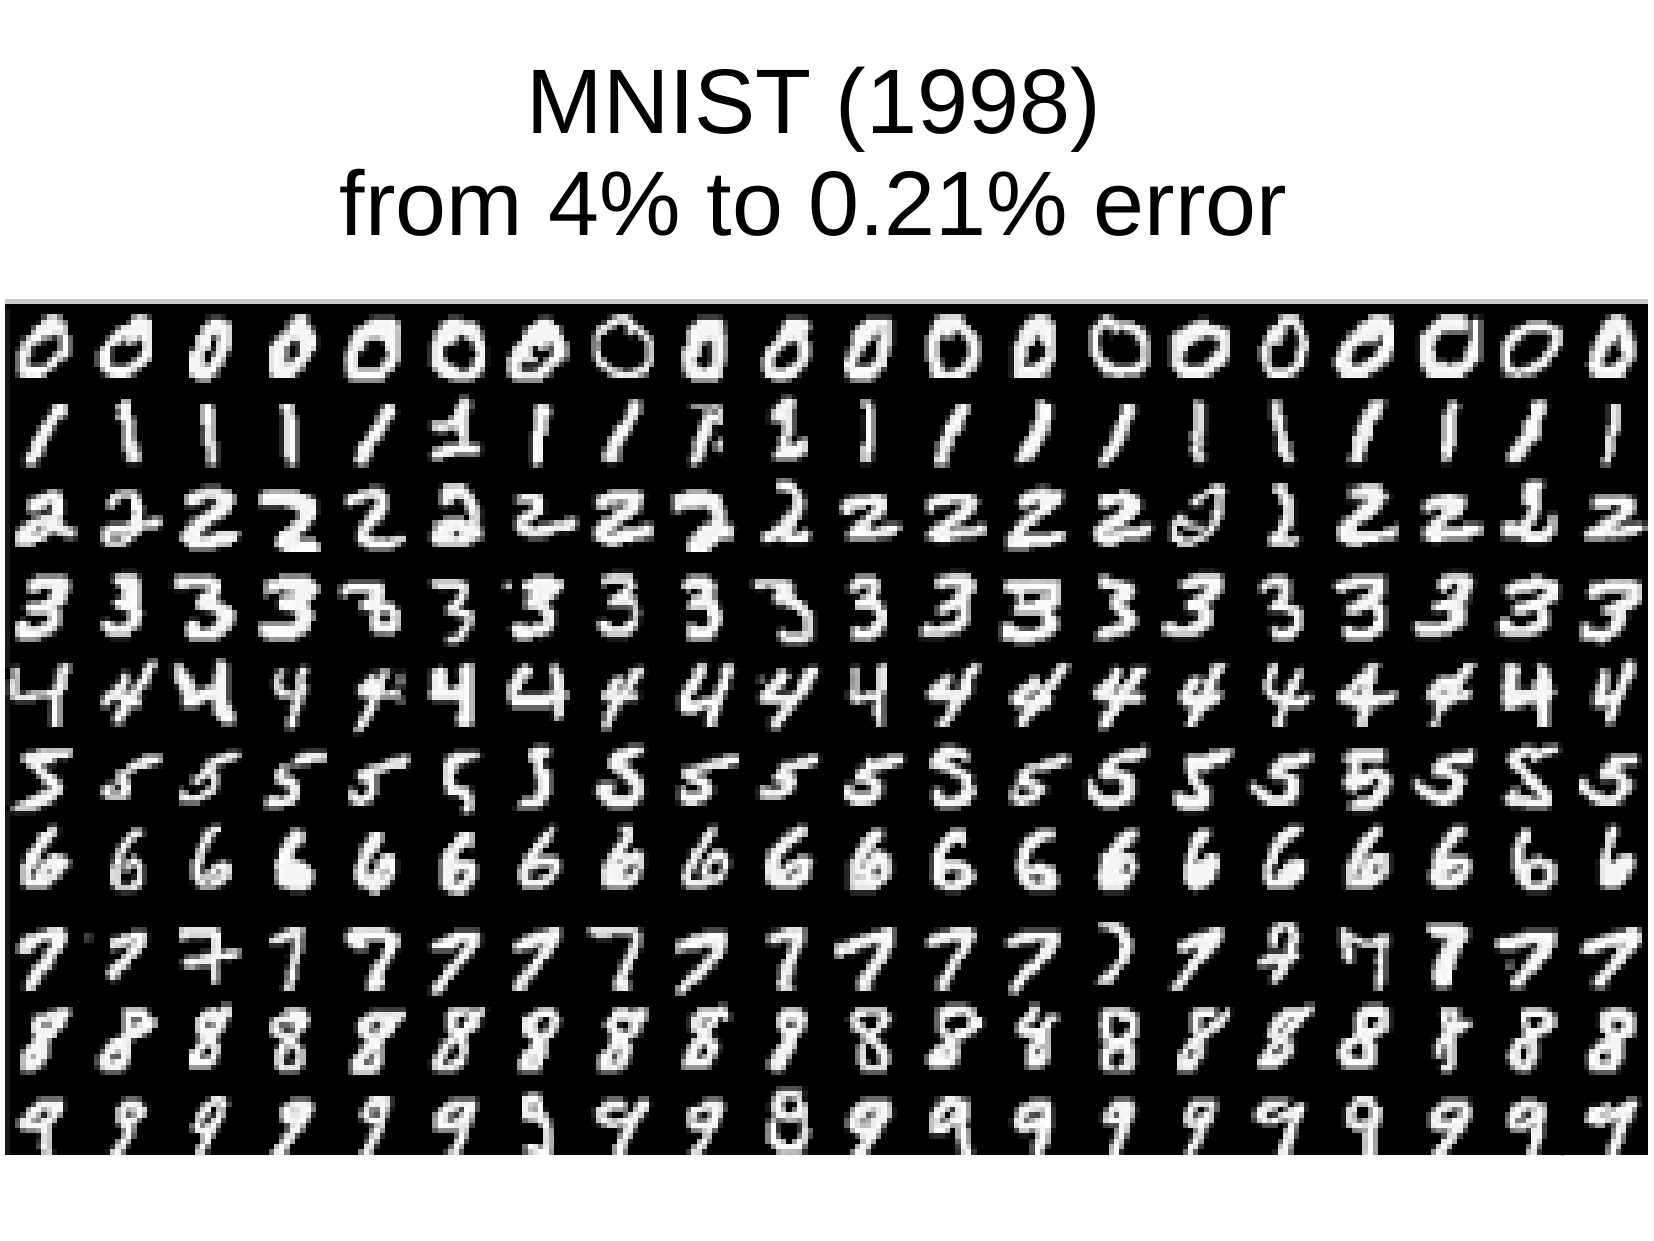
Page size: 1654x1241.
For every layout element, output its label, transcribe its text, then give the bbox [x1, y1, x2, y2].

picture [5, 299, 1648, 1156]
title MNIST (1998) from 4% to 0.21% error [82, 49, 1571, 257]
